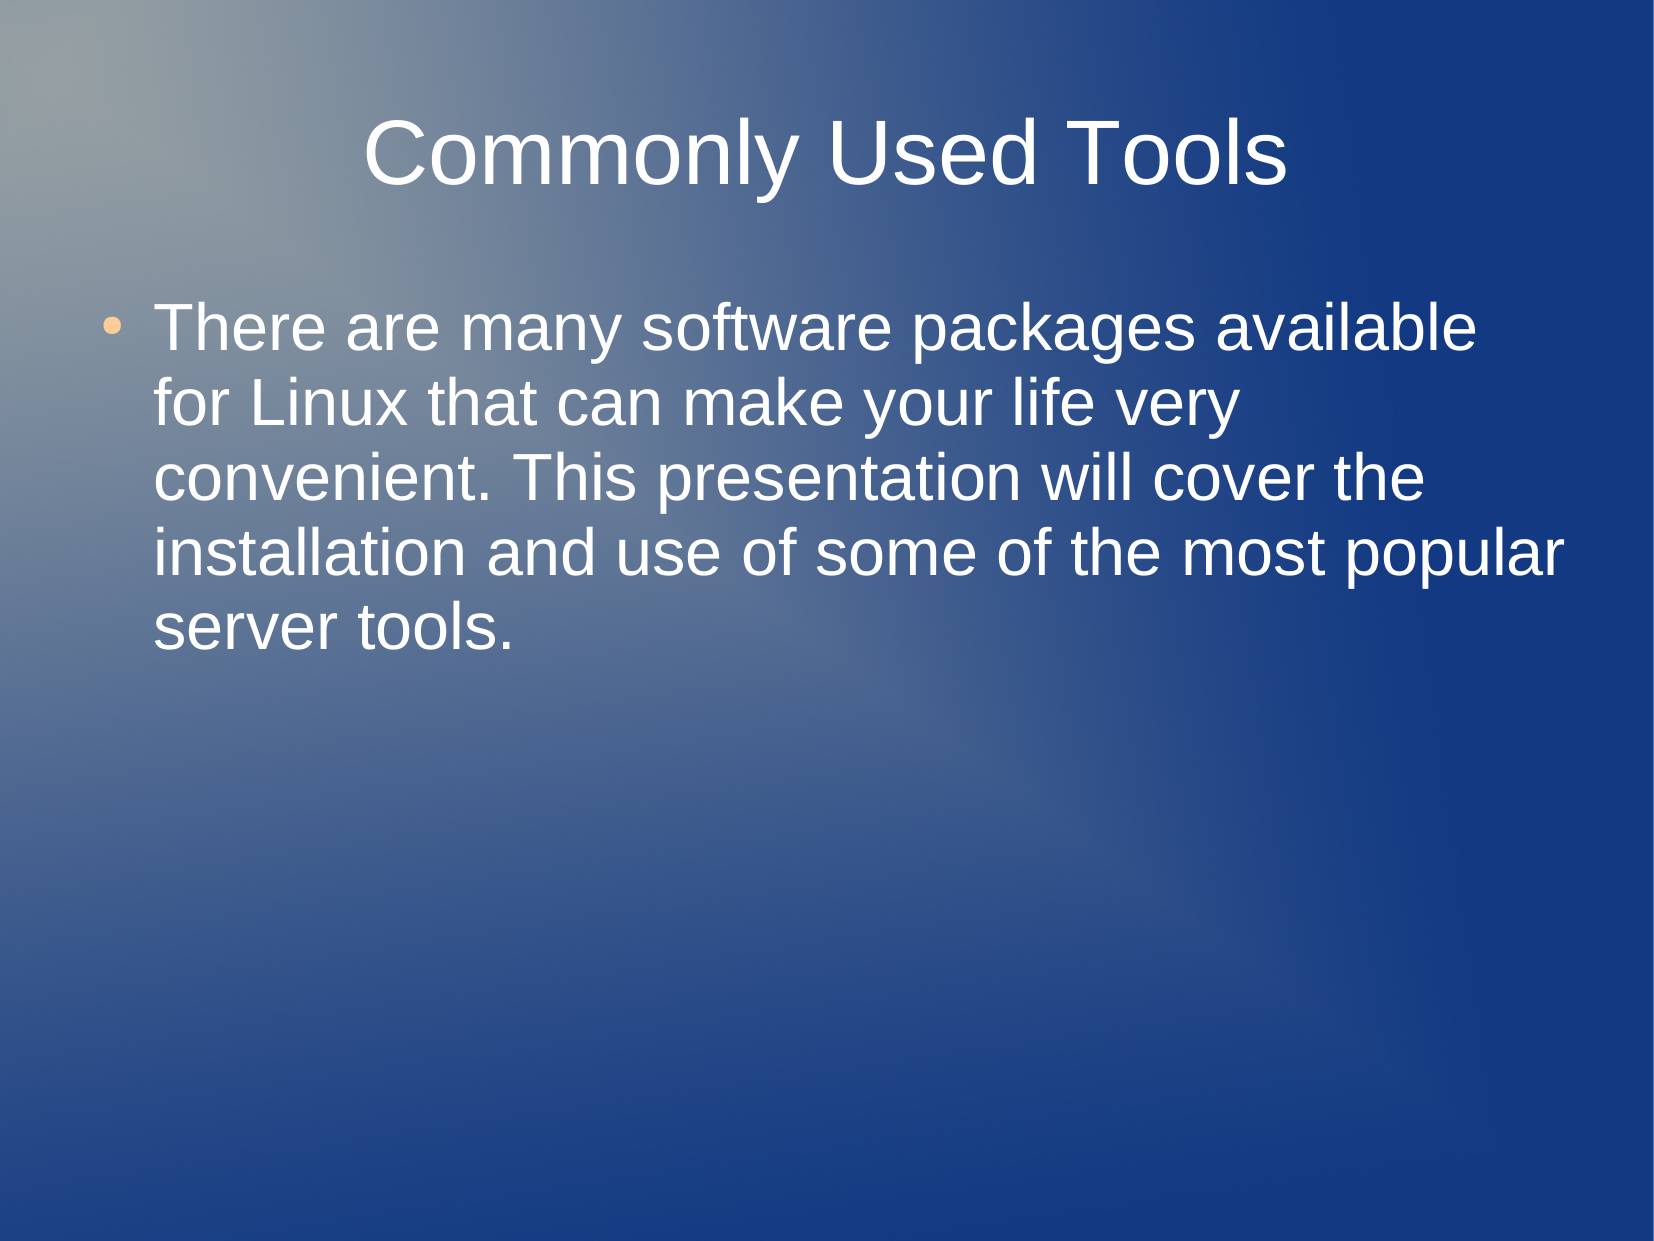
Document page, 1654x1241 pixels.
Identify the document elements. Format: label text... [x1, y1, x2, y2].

title Commonly Used Tools [82, 49, 1571, 257]
picture [0, 0, 1654, 1241]
list There are many software packages available for Linux that can make your life very convenient. This presentation will cover the installation and use of some of the most popular server tools. [82, 290, 1571, 1109]
